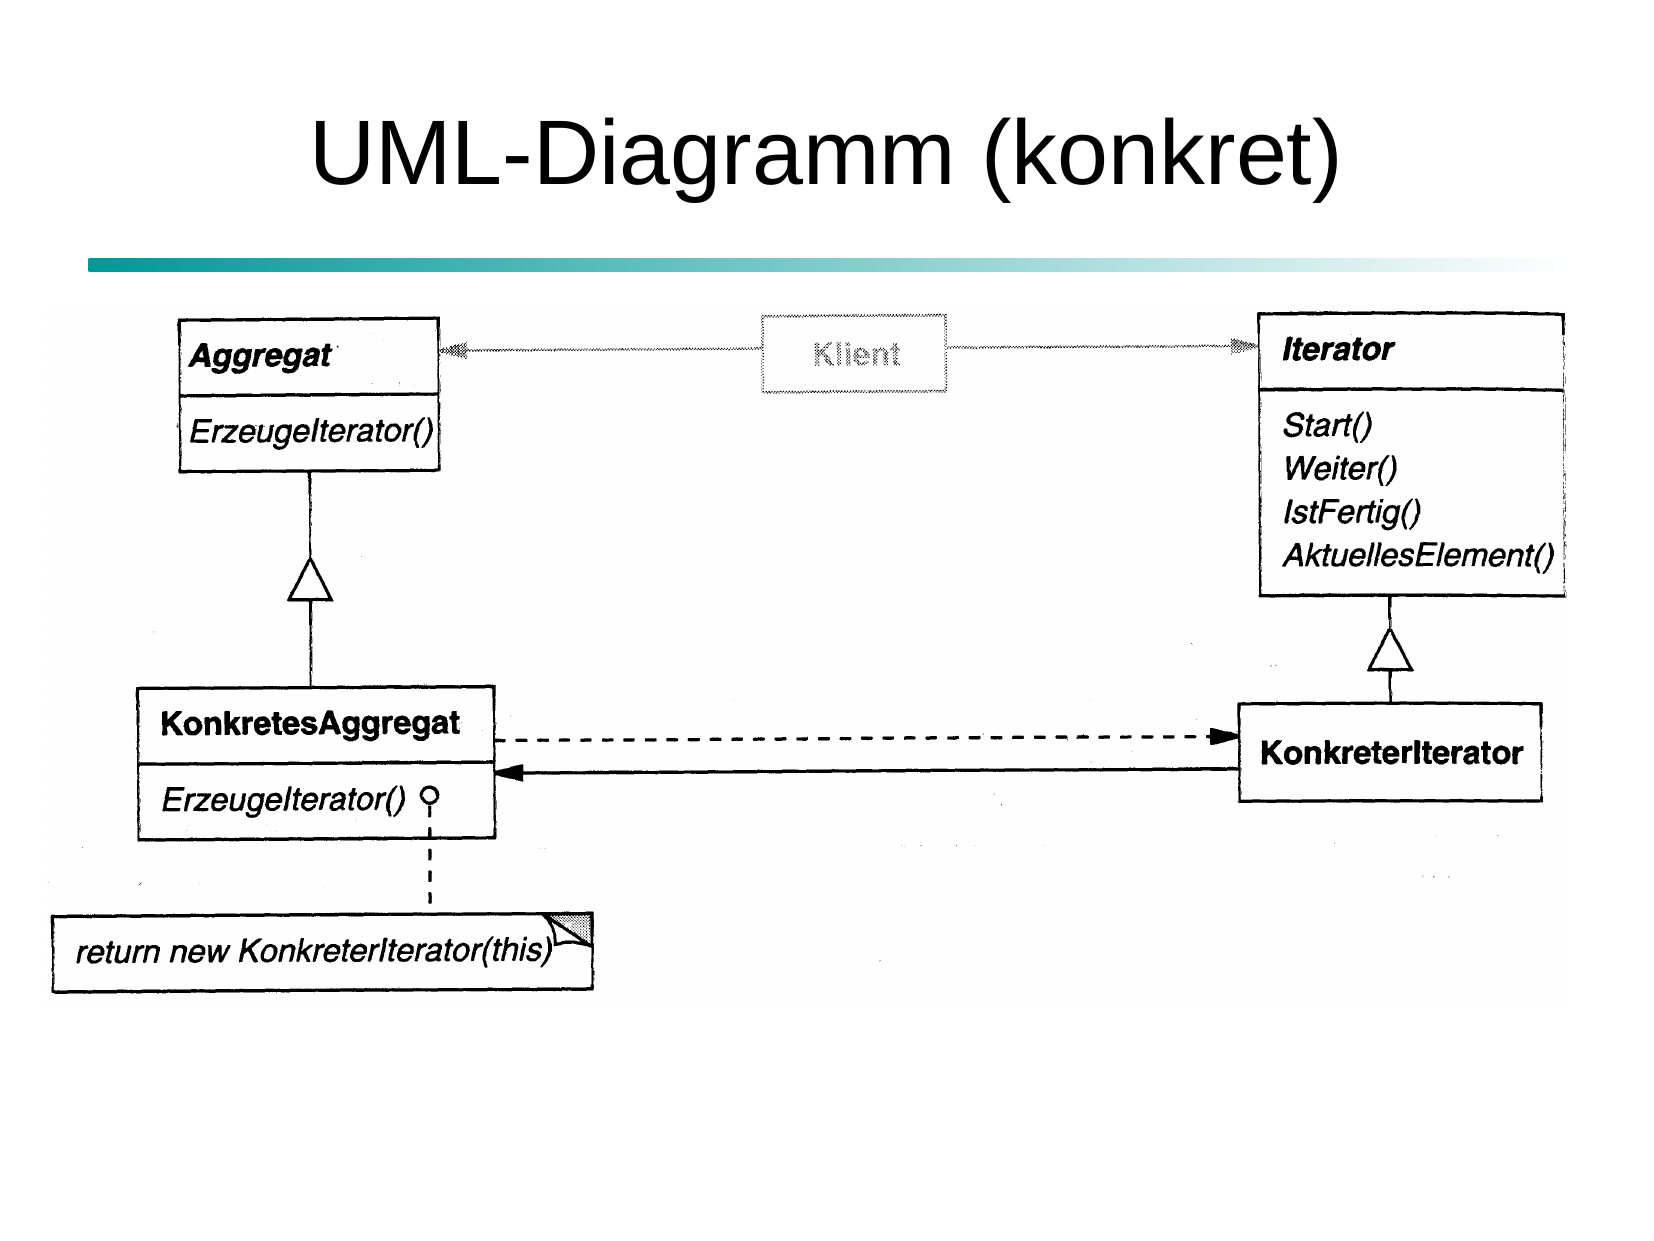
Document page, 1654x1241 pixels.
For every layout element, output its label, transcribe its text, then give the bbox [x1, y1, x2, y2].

chart [41, 304, 1573, 1004]
title UML-Diagramm (konkret) [82, 49, 1571, 257]
